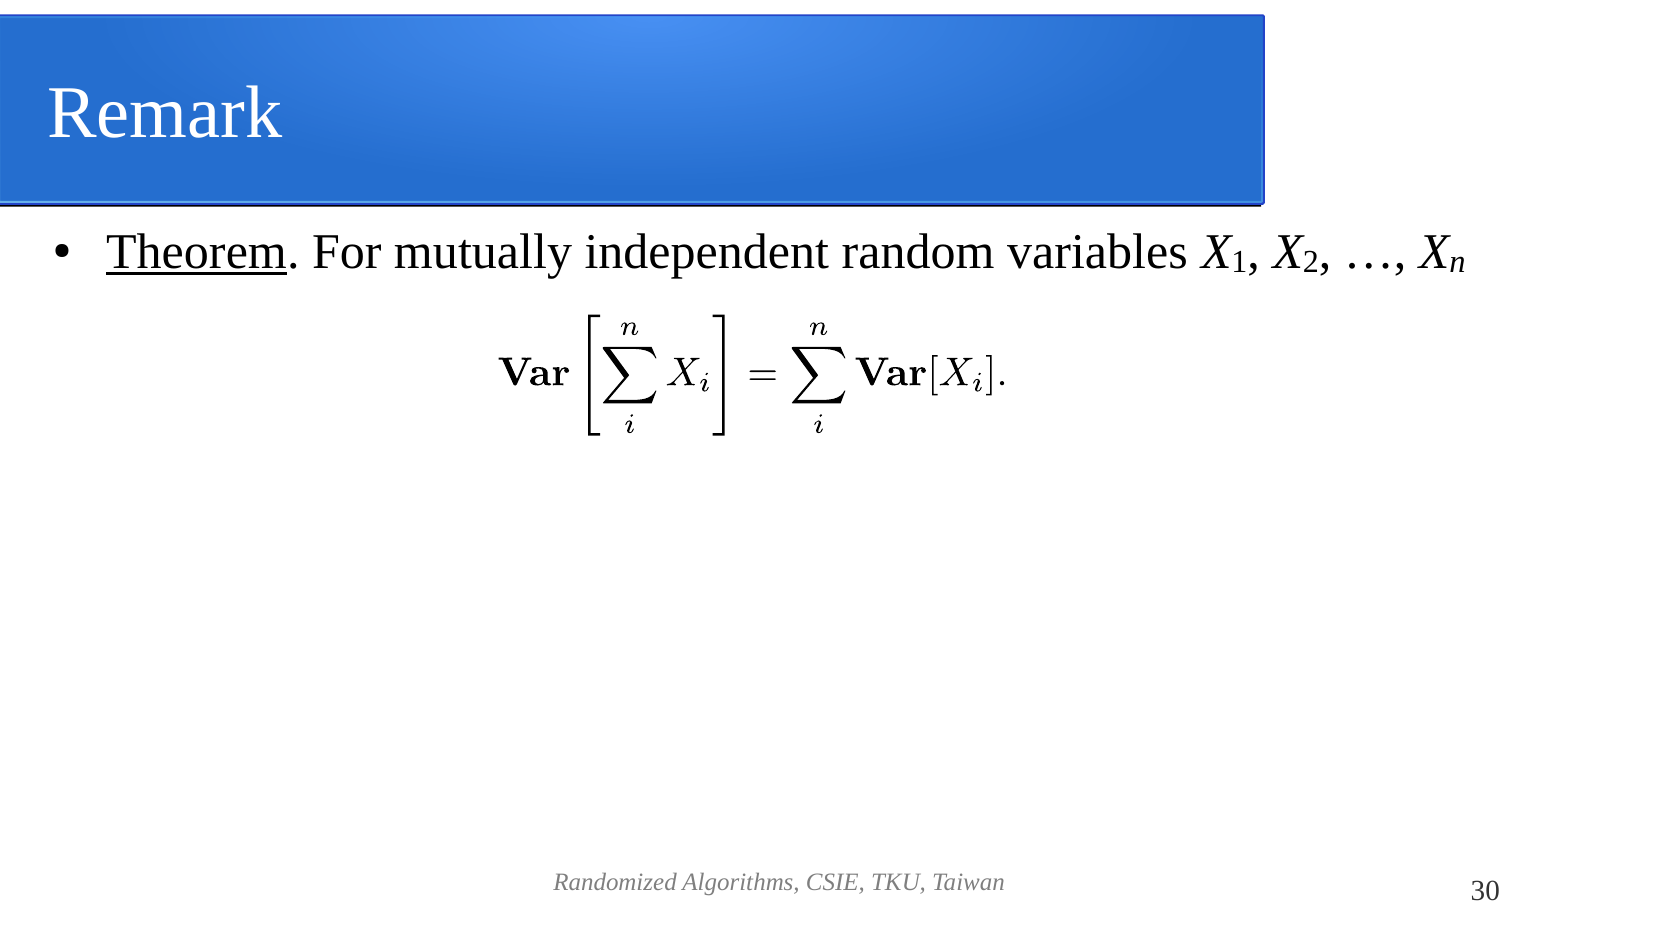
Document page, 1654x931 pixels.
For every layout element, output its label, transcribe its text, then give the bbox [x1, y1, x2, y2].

list Theorem. For mutually independent random variables X1, X2, …, Xn [35, 224, 1524, 764]
picture [496, 313, 1006, 438]
title Remark [47, 35, 1199, 189]
